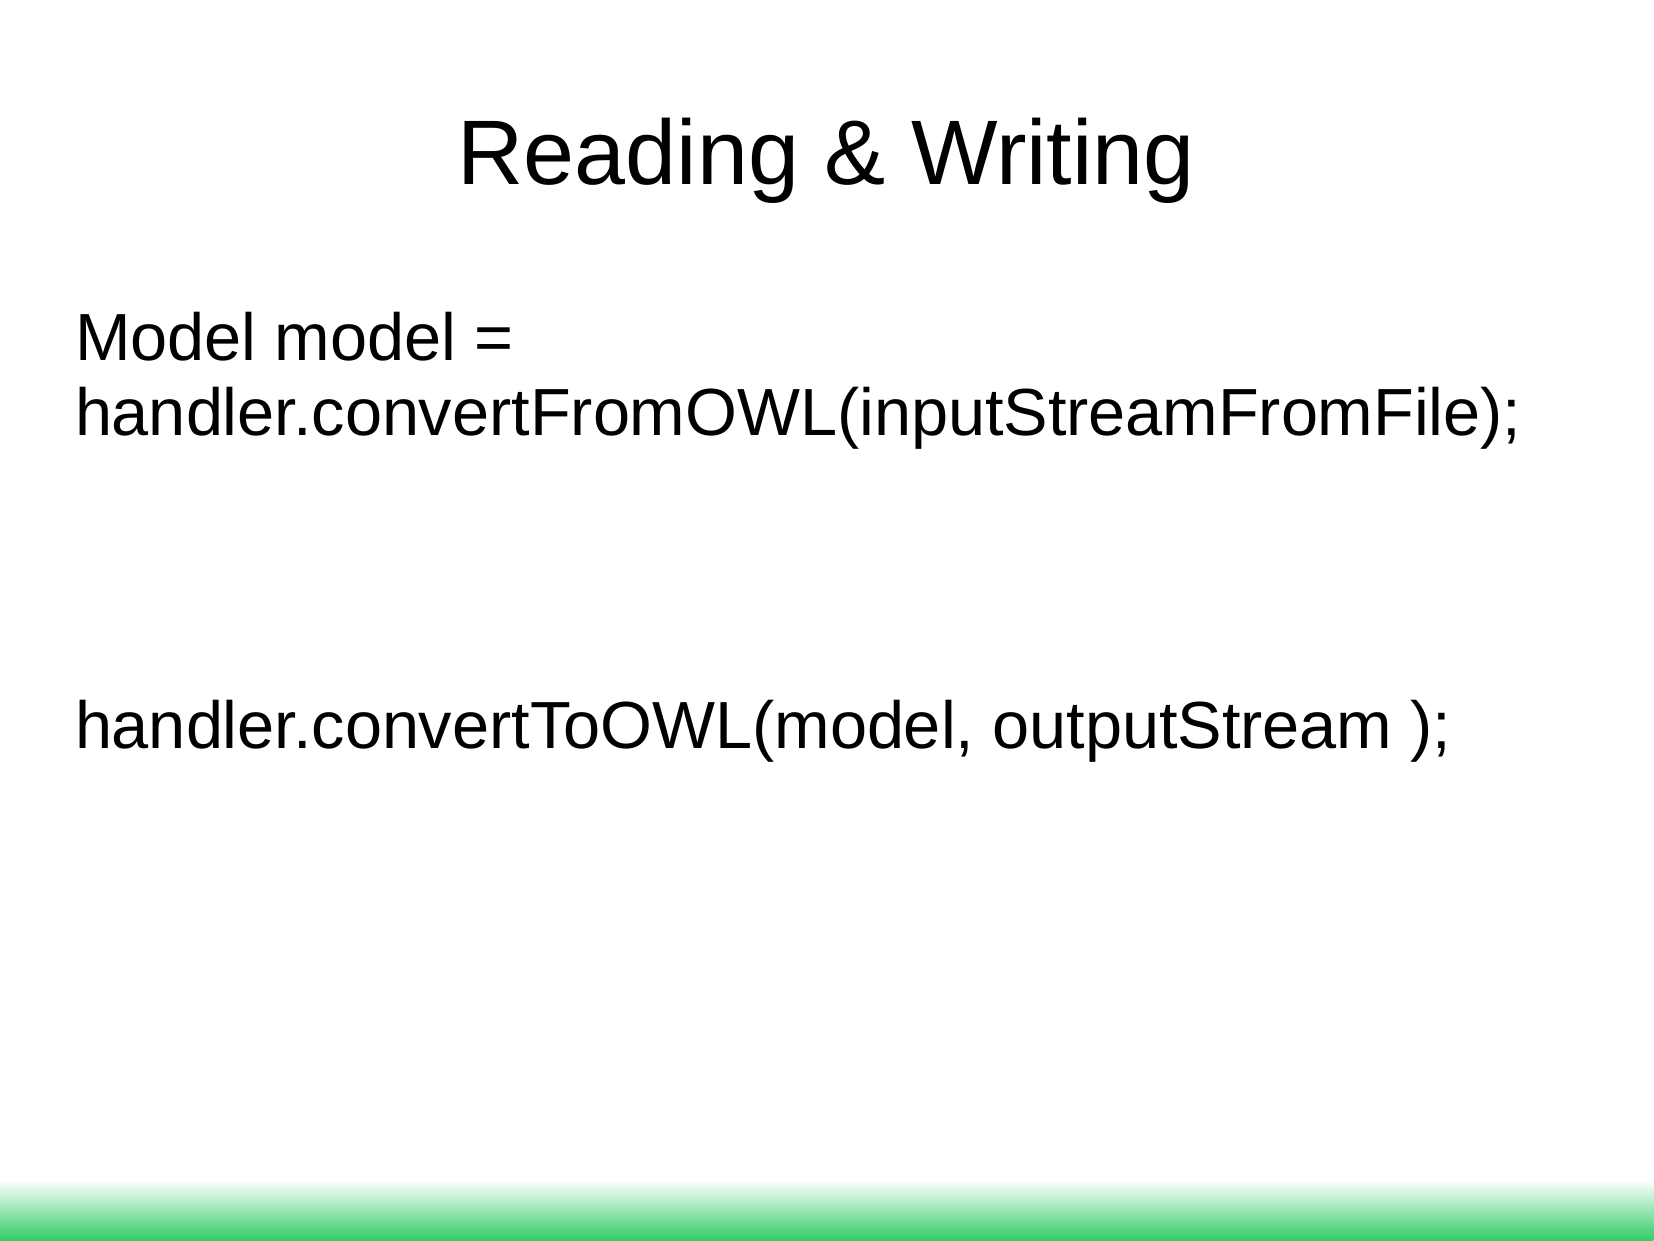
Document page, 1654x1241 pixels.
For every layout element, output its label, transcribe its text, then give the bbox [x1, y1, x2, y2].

title Reading & Writing [82, 49, 1571, 257]
list Model model = handler.convertFromOWL(inputStreamFromFile); handler.convertToOWL(model, outputStream ); [75, 300, 1571, 1109]
